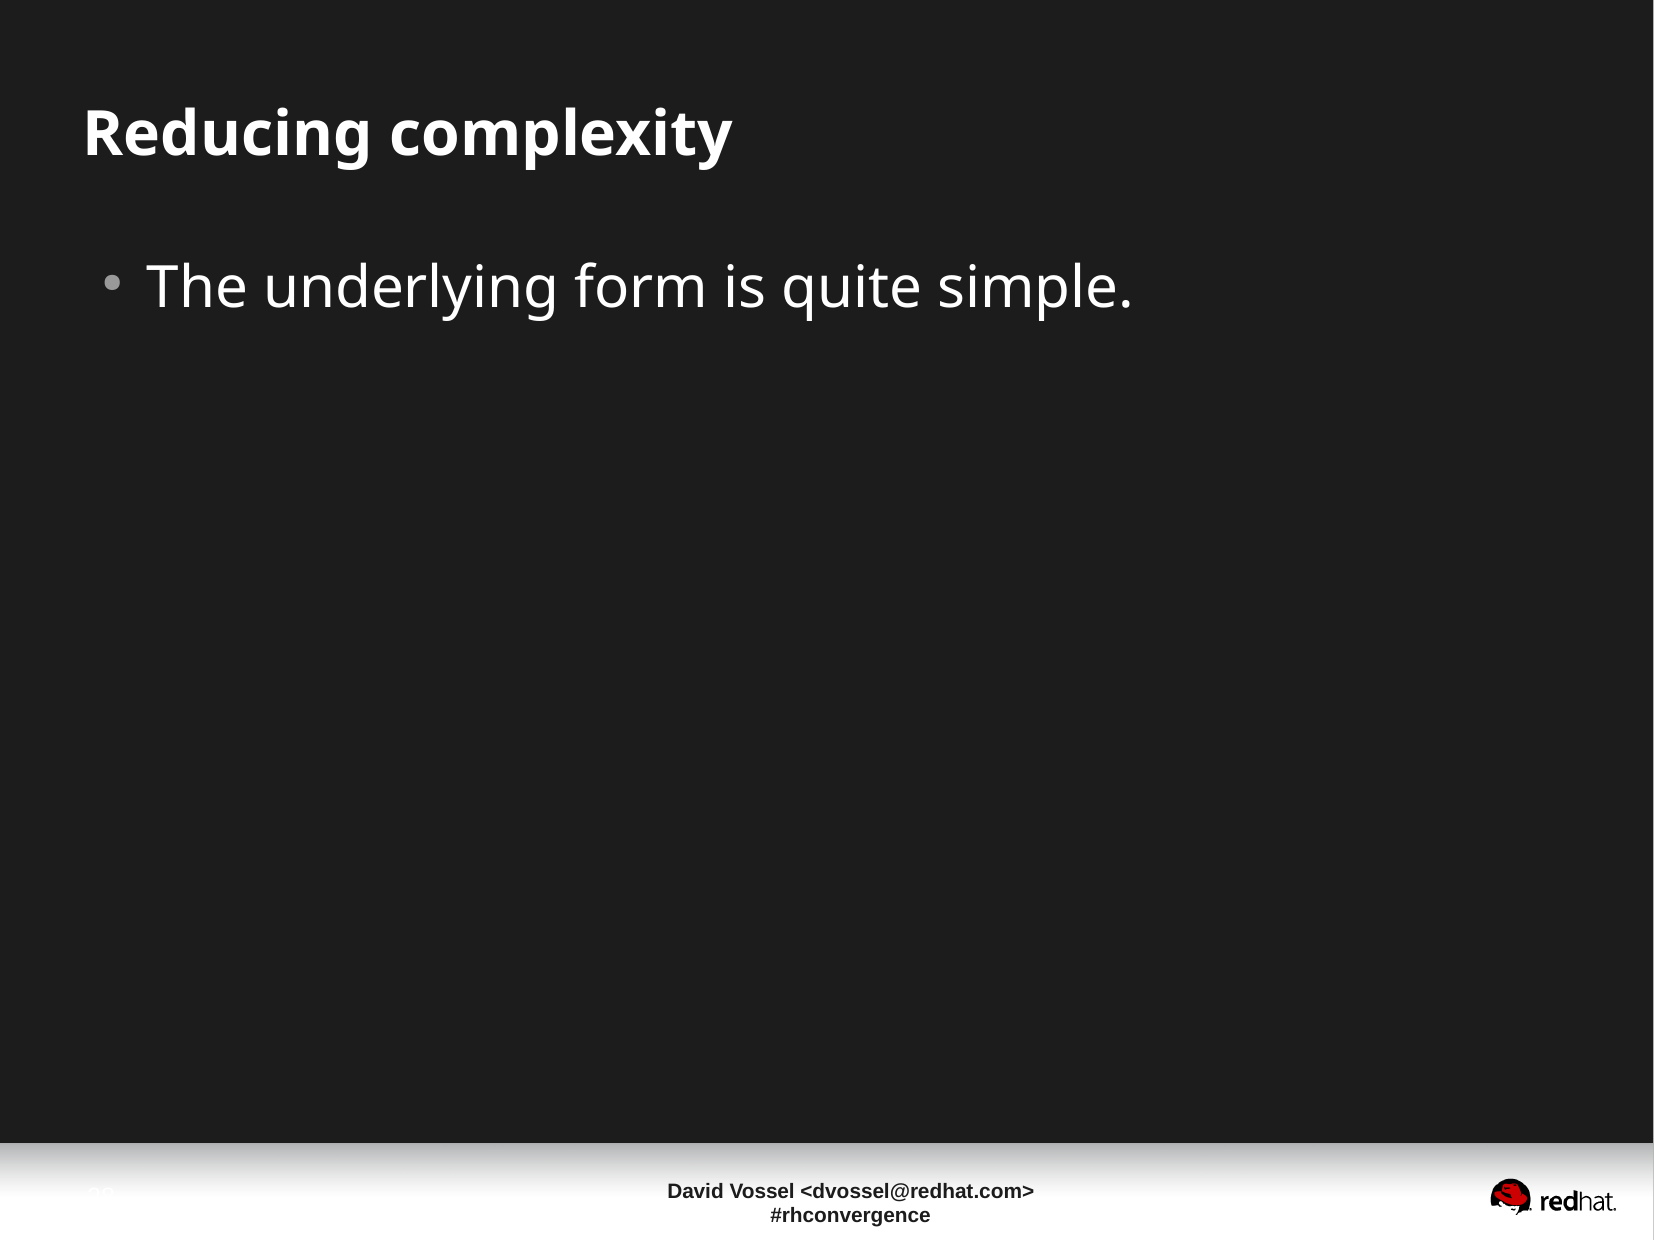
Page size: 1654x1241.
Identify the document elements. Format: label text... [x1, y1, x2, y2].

list The underlying form is quite simple. [86, 244, 1613, 1039]
picture [0, 1143, 1654, 1241]
title Reducing complexity [82, 37, 1571, 226]
